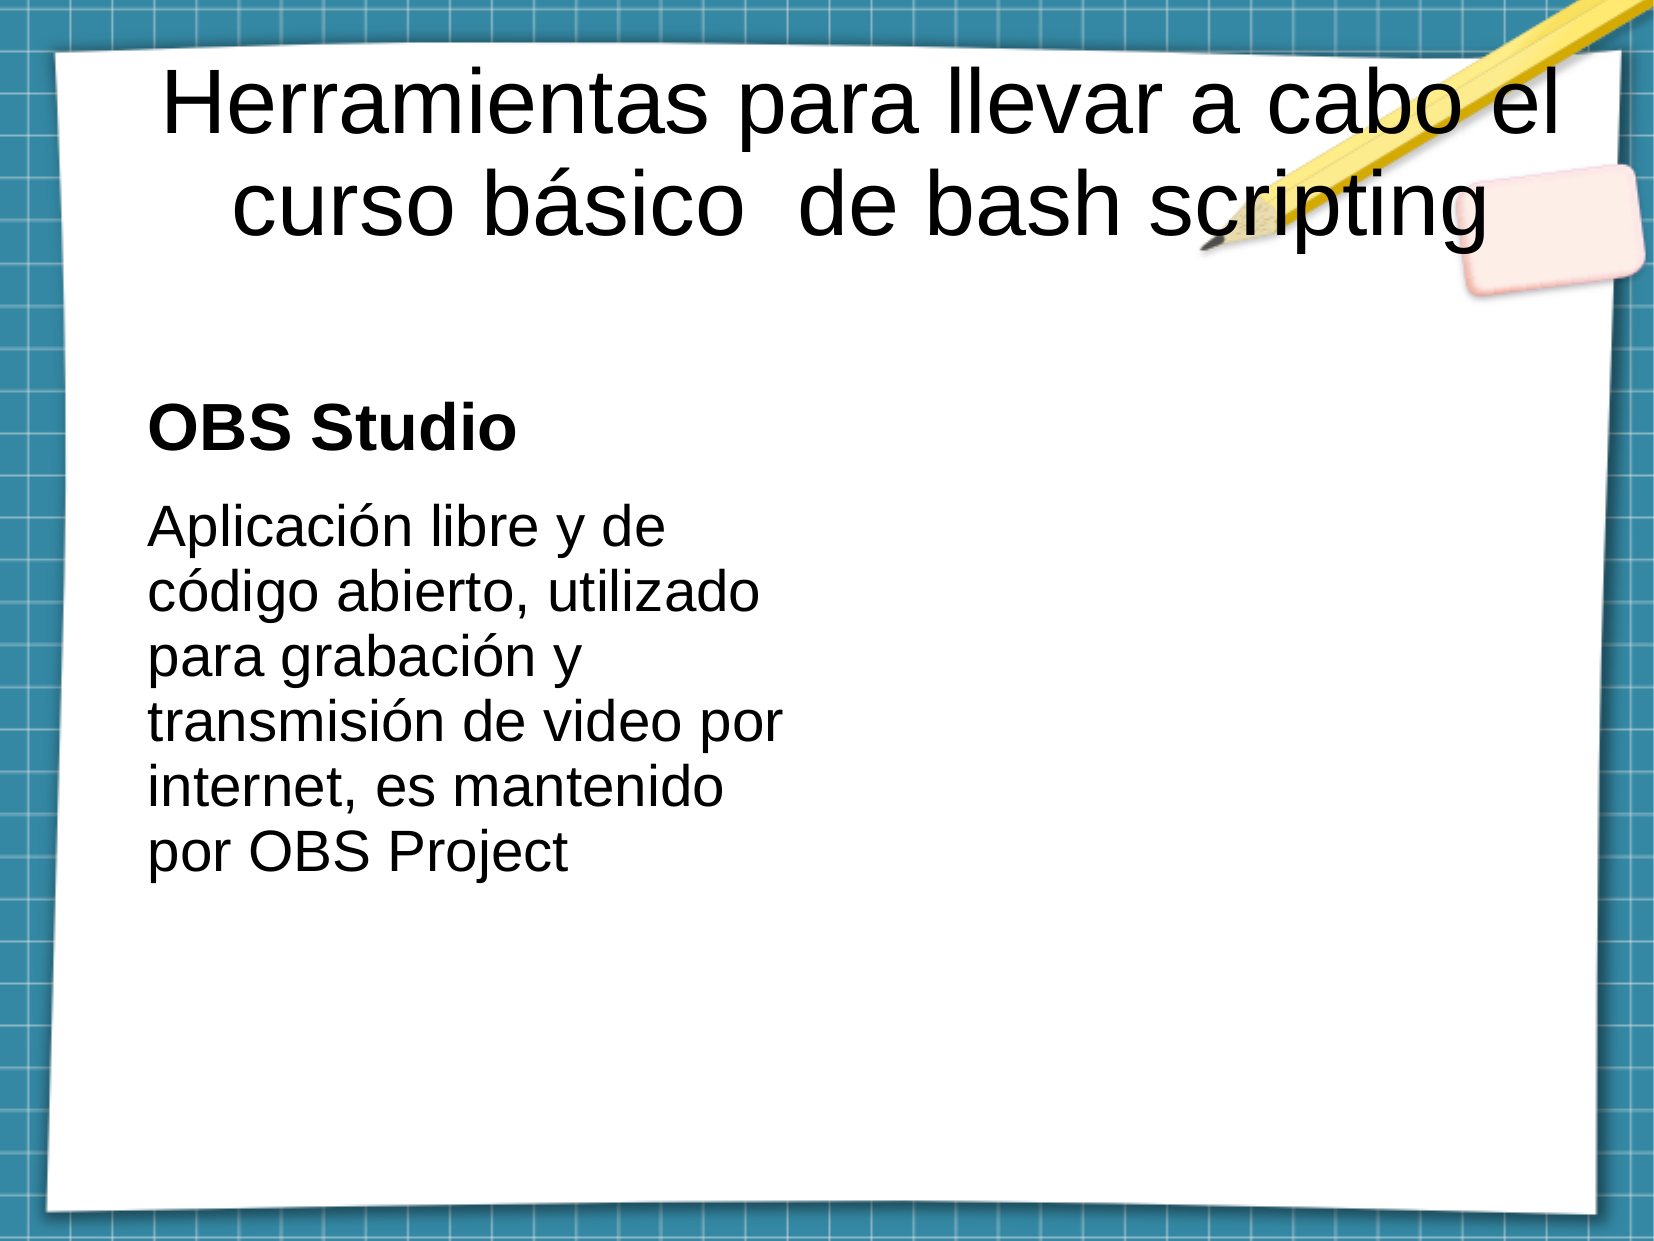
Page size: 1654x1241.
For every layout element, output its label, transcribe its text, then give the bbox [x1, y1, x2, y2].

list OBS Studio Aplicación libre y de código abierto, utilizado para grabación y transmisión de video por internet, es mantenido por OBS Project [76, 389, 804, 915]
picture [0, 0, 1654, 1241]
title Herramientas para llevar a cabo el curso básico de bash scripting [82, 49, 1571, 257]
